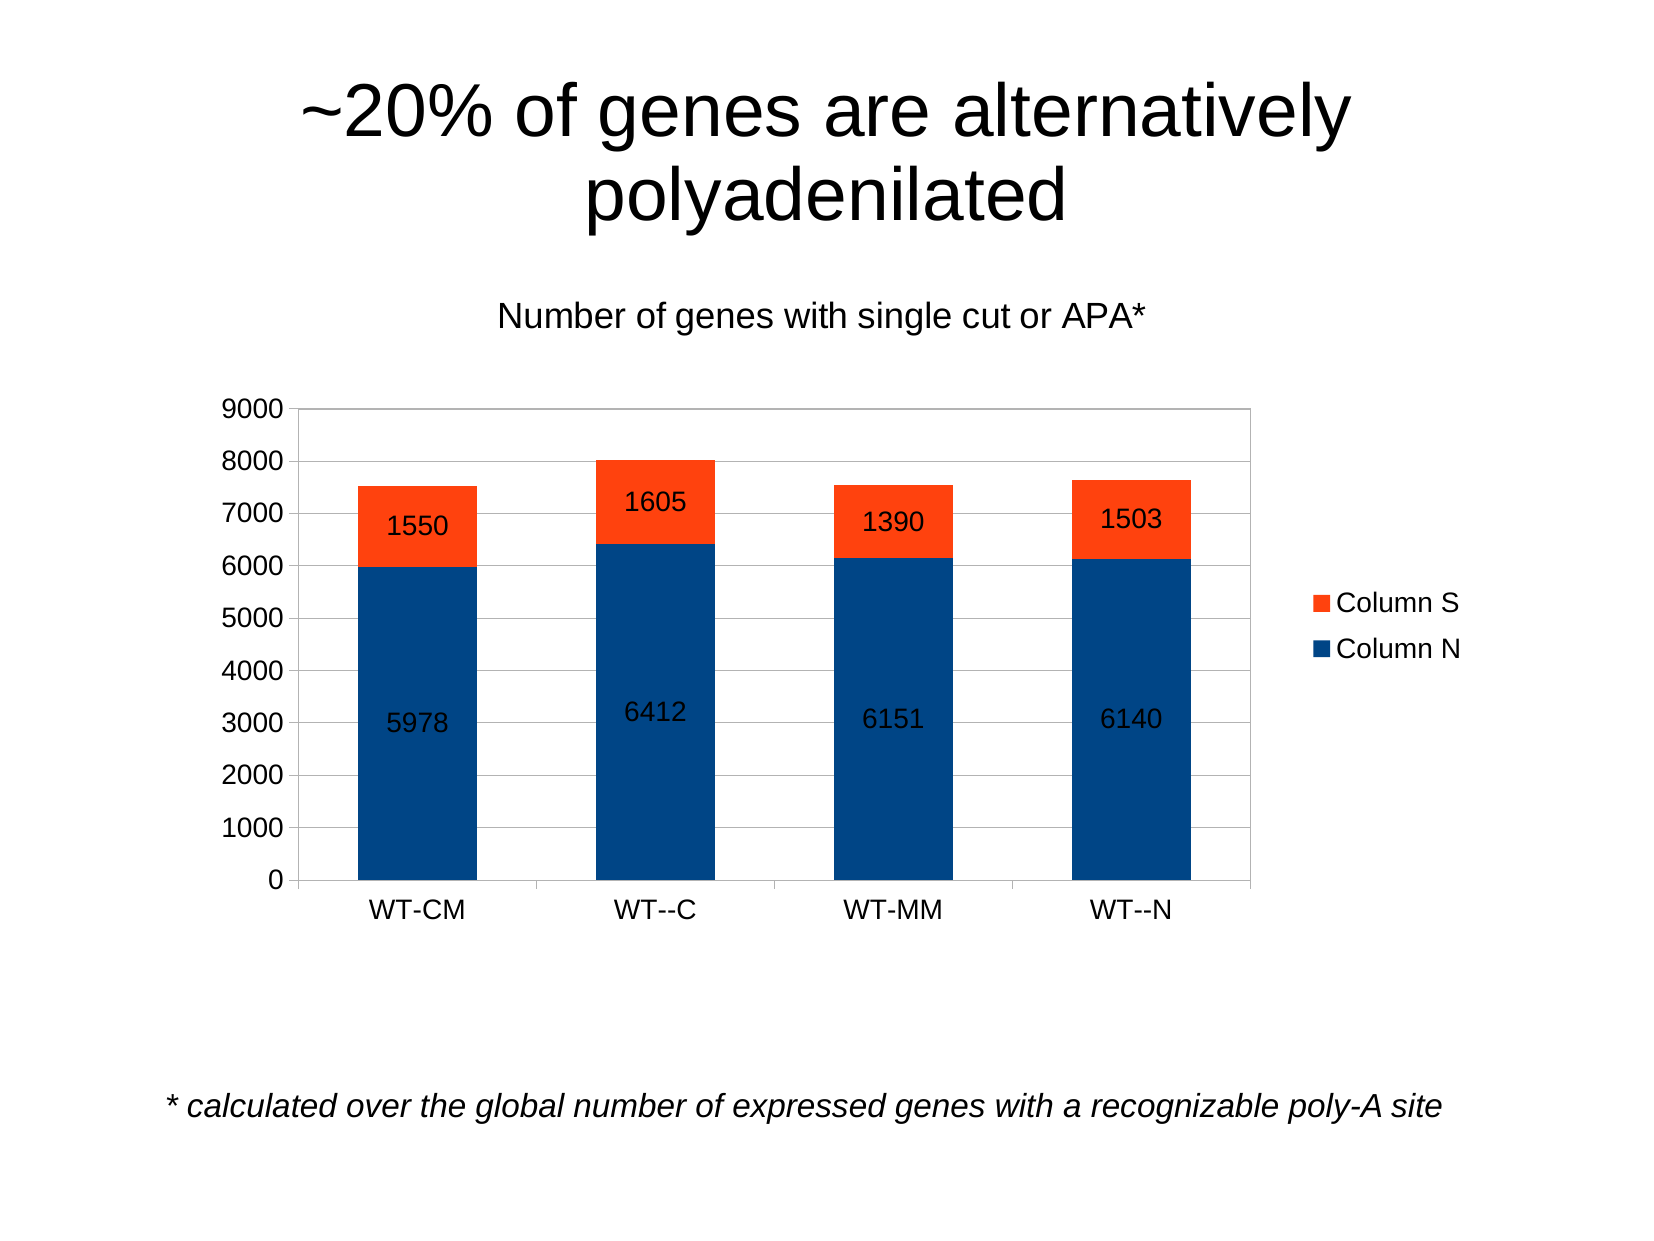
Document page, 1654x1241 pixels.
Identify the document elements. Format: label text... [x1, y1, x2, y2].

chart [150, 262, 1494, 980]
text_box * calculated over the global number of expressed genes with a recognizable poly-A site [150, 1080, 1461, 1132]
title ~20% of genes are alternatively polyadenilated [82, 49, 1571, 257]
